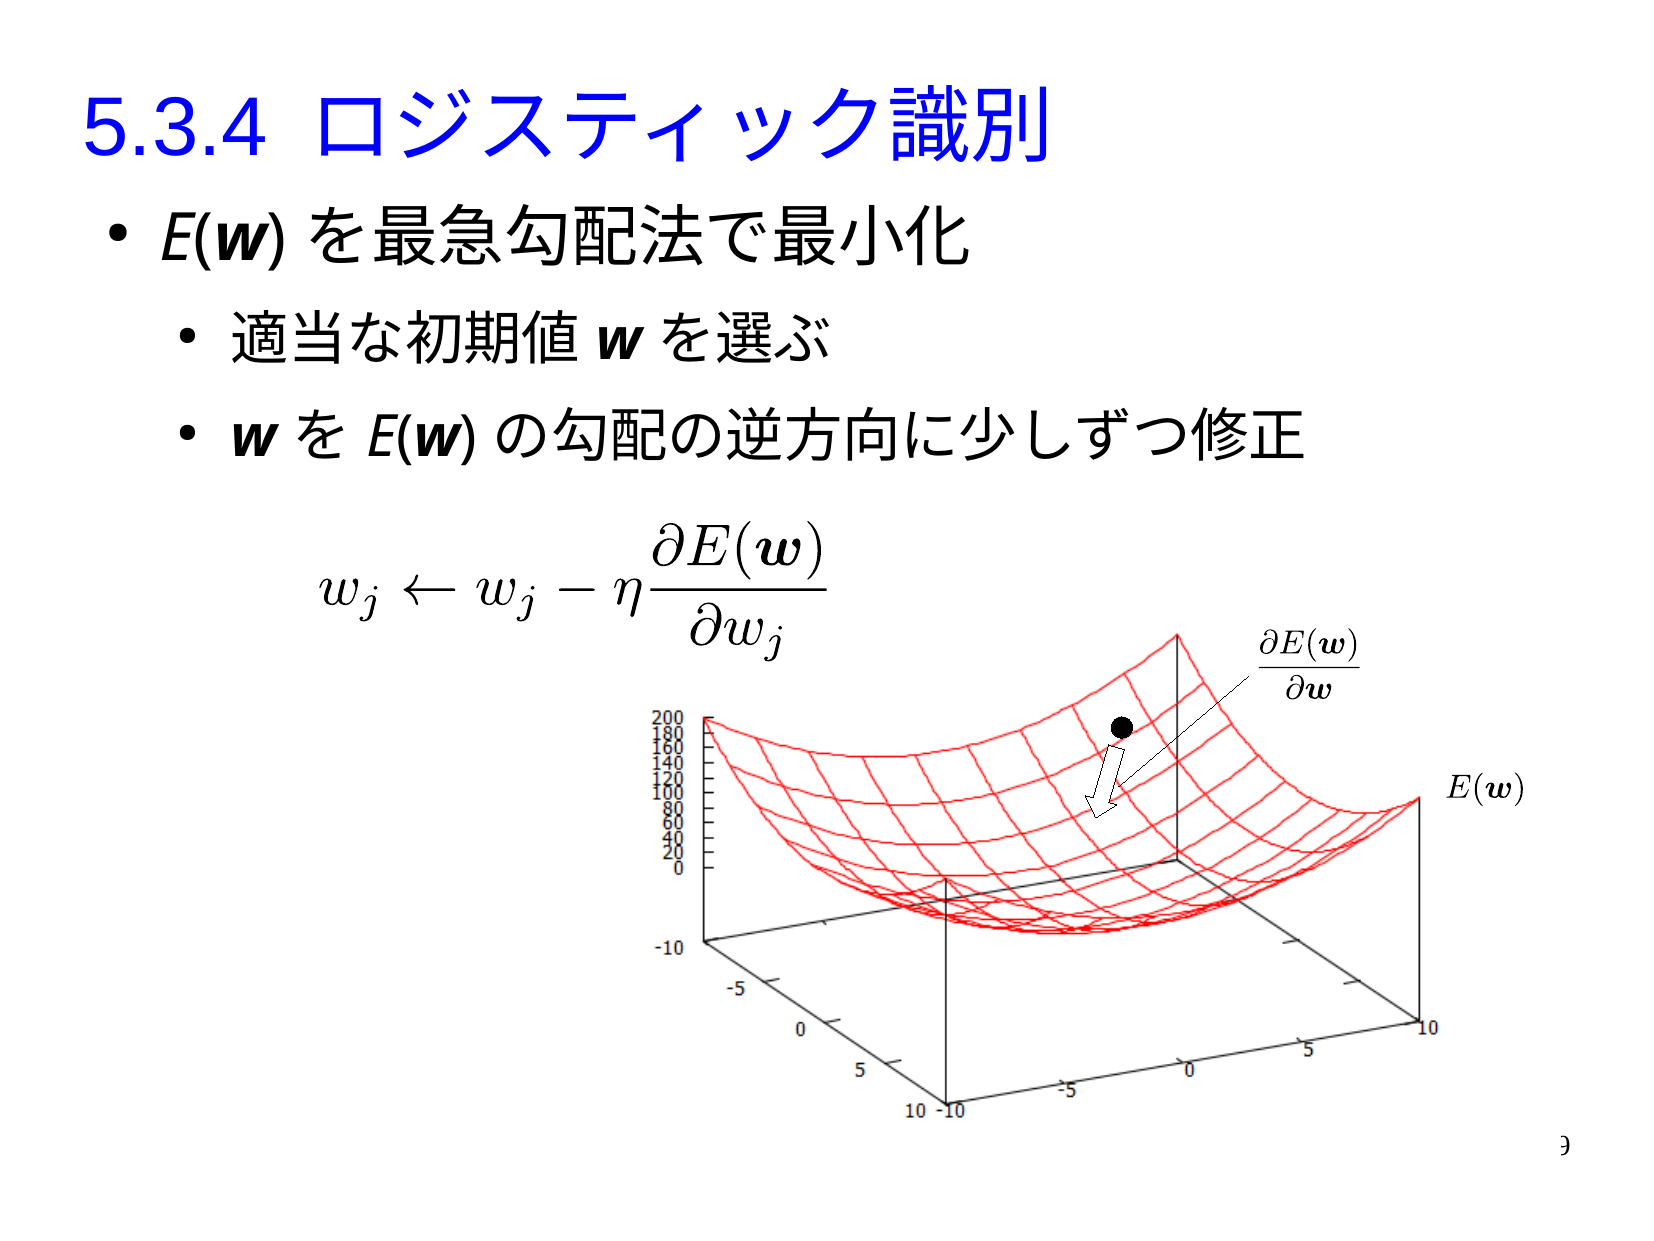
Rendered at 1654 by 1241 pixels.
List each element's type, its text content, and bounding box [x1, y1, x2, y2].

list E(w)を最急勾配法で最小化 適当な初期値wを選ぶ wをE(w)の勾配の逆方向に少しずつ修正 [88, 188, 1577, 500]
text_box [1085, 744, 1125, 818]
title 5.3.4 ロジスティック識別 [82, 49, 1571, 198]
text_box [1258, 628, 1428, 700]
text_box [317, 521, 827, 662]
picture [561, 576, 1561, 1182]
text_box [1445, 772, 1527, 807]
text_box [1111, 716, 1133, 739]
